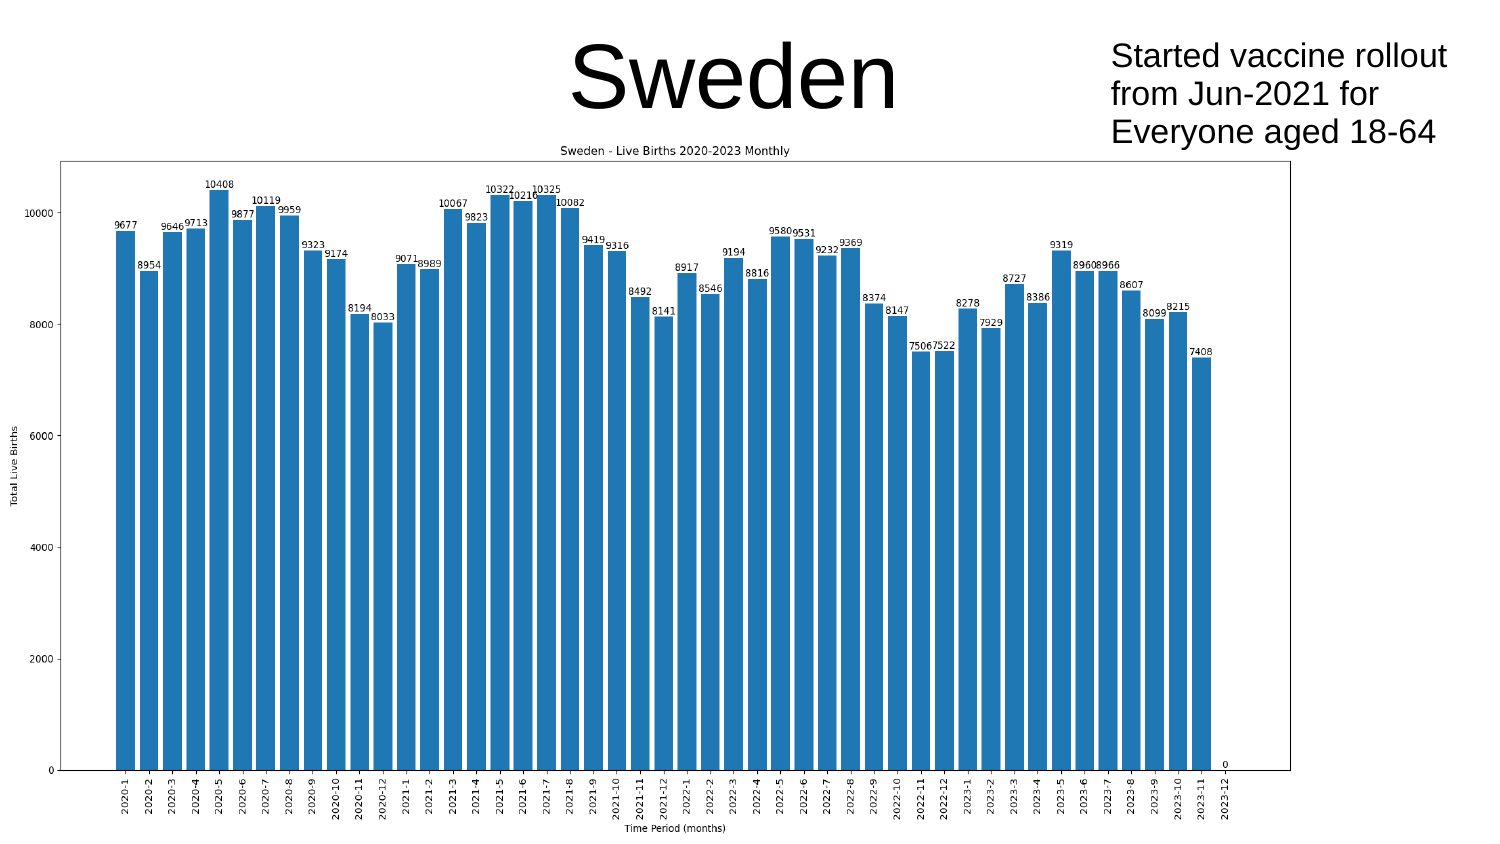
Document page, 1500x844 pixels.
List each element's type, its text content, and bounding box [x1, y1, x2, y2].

picture [0, 135, 1300, 844]
text_box Started vaccine rollout from Jun-2021 for Everyone aged 18-64 [1096, 29, 1477, 159]
title Sweden [59, 6, 1409, 135]
